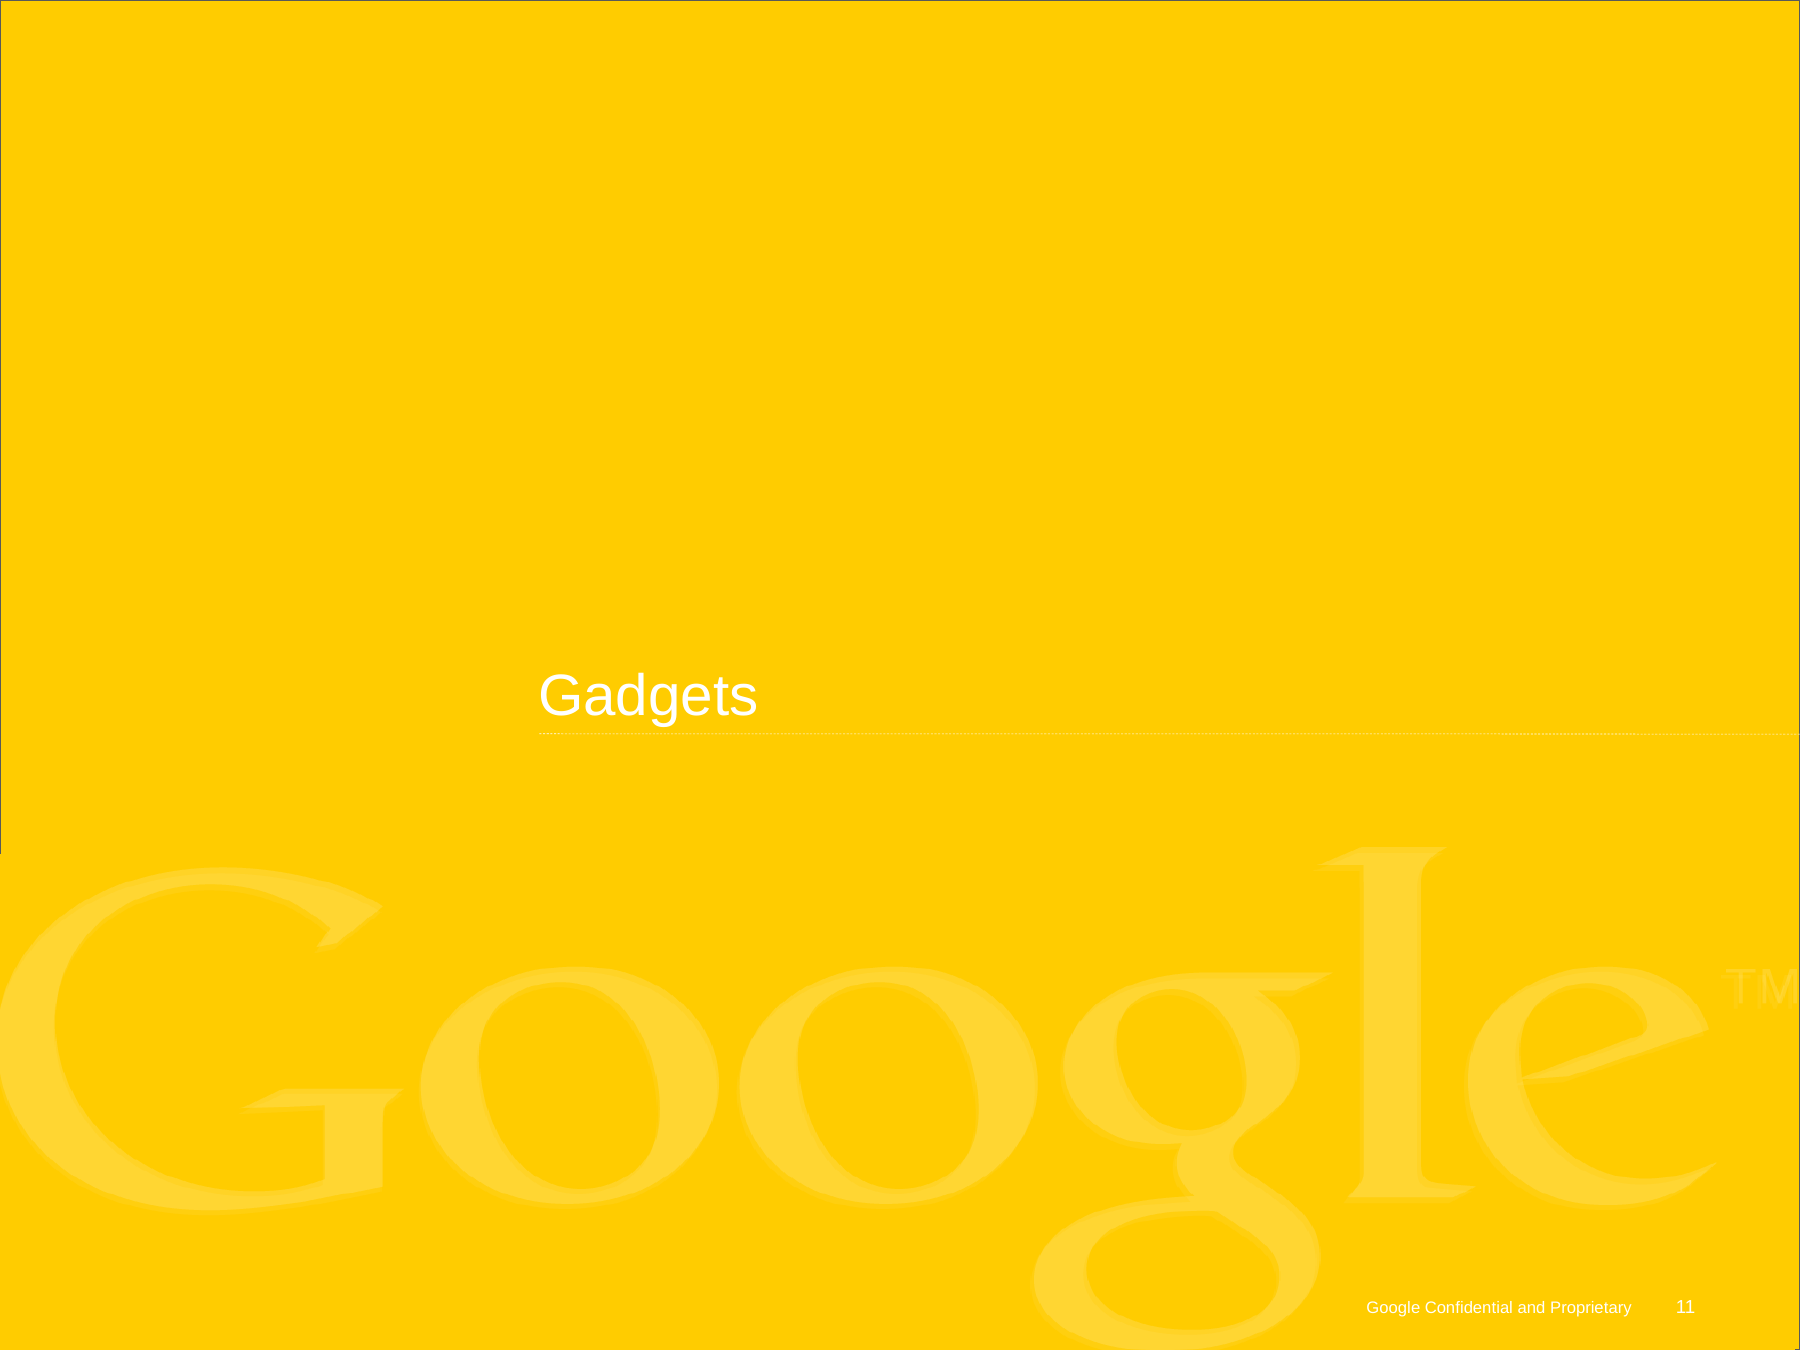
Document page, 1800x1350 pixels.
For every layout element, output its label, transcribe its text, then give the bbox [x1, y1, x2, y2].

title Gadgets [523, 641, 1752, 736]
picture [0, 847, 1800, 1350]
